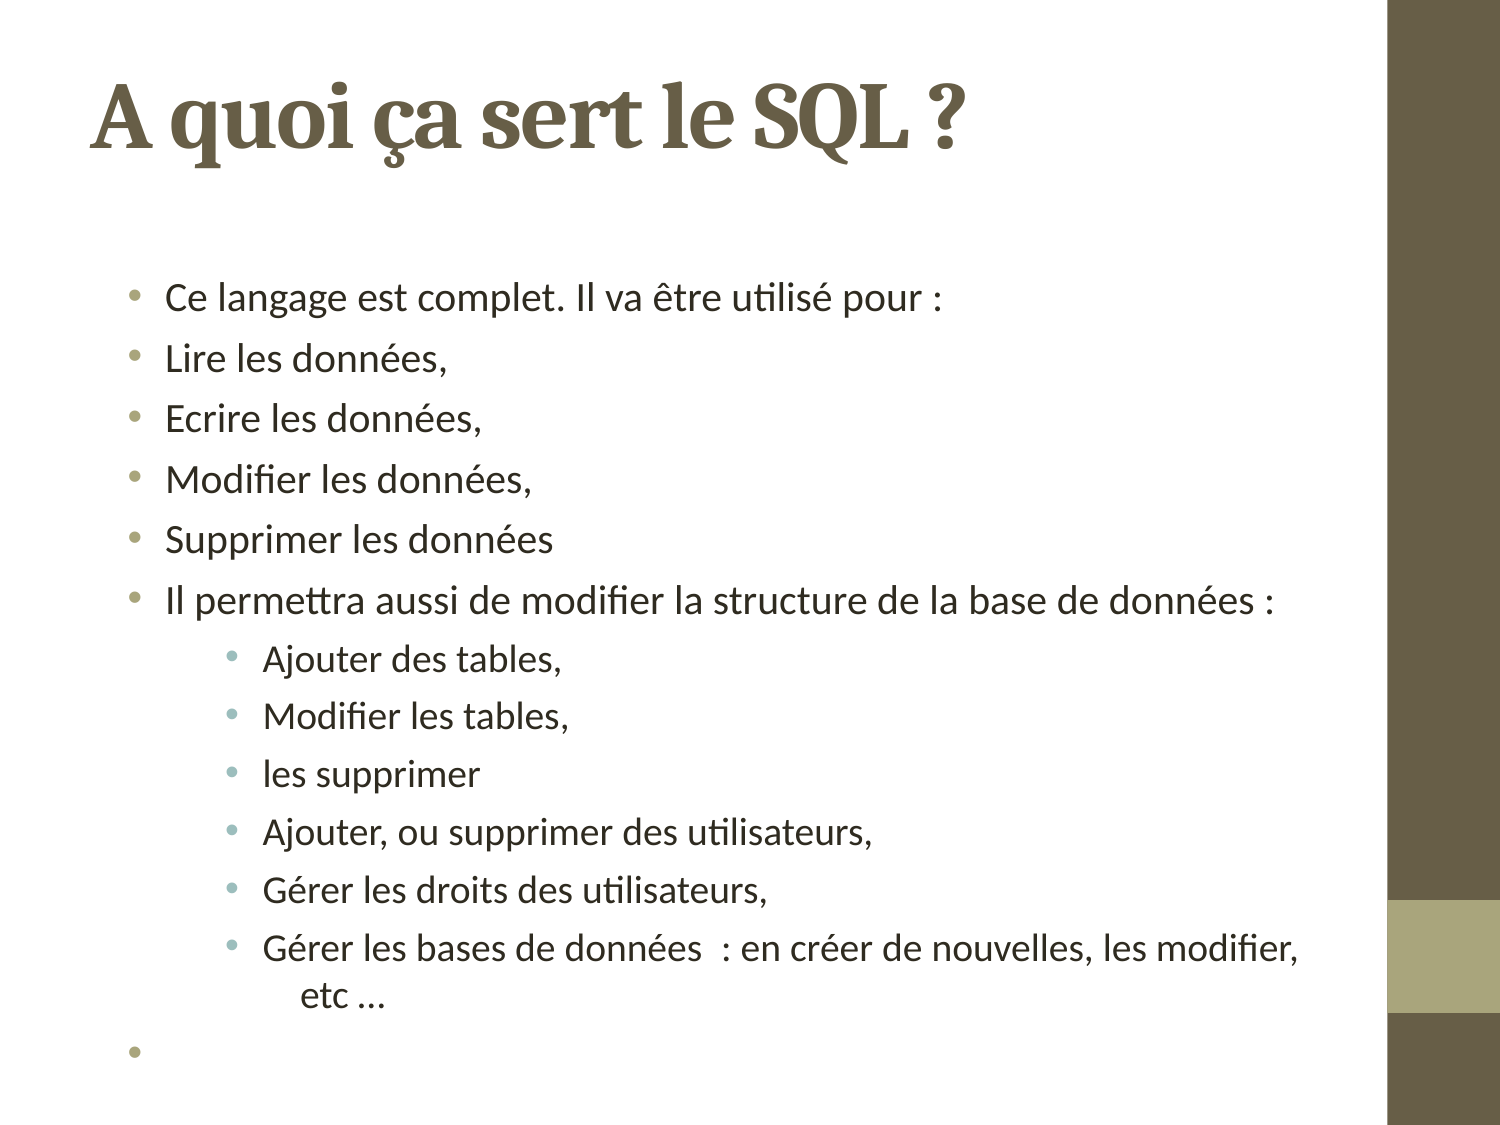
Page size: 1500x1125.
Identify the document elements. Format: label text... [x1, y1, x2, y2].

list Ce langage est complet. Il va être utilisé pour : Lire les données, Ecrire les données, Modifier les données, Supprimer les données Il permettra aussi de modifier la structure de la base de données : Ajouter des tables, Modifier les tables, les supprimer Ajouter, ou supprimer des utilisateurs, Gérer les droits des utilisateurs, Gérer les bases de données : en créer de nouvelles, les modifier, etc … [75, 262, 1326, 1051]
title A quoi ça sert le SQL ? [75, 45, 1326, 233]
